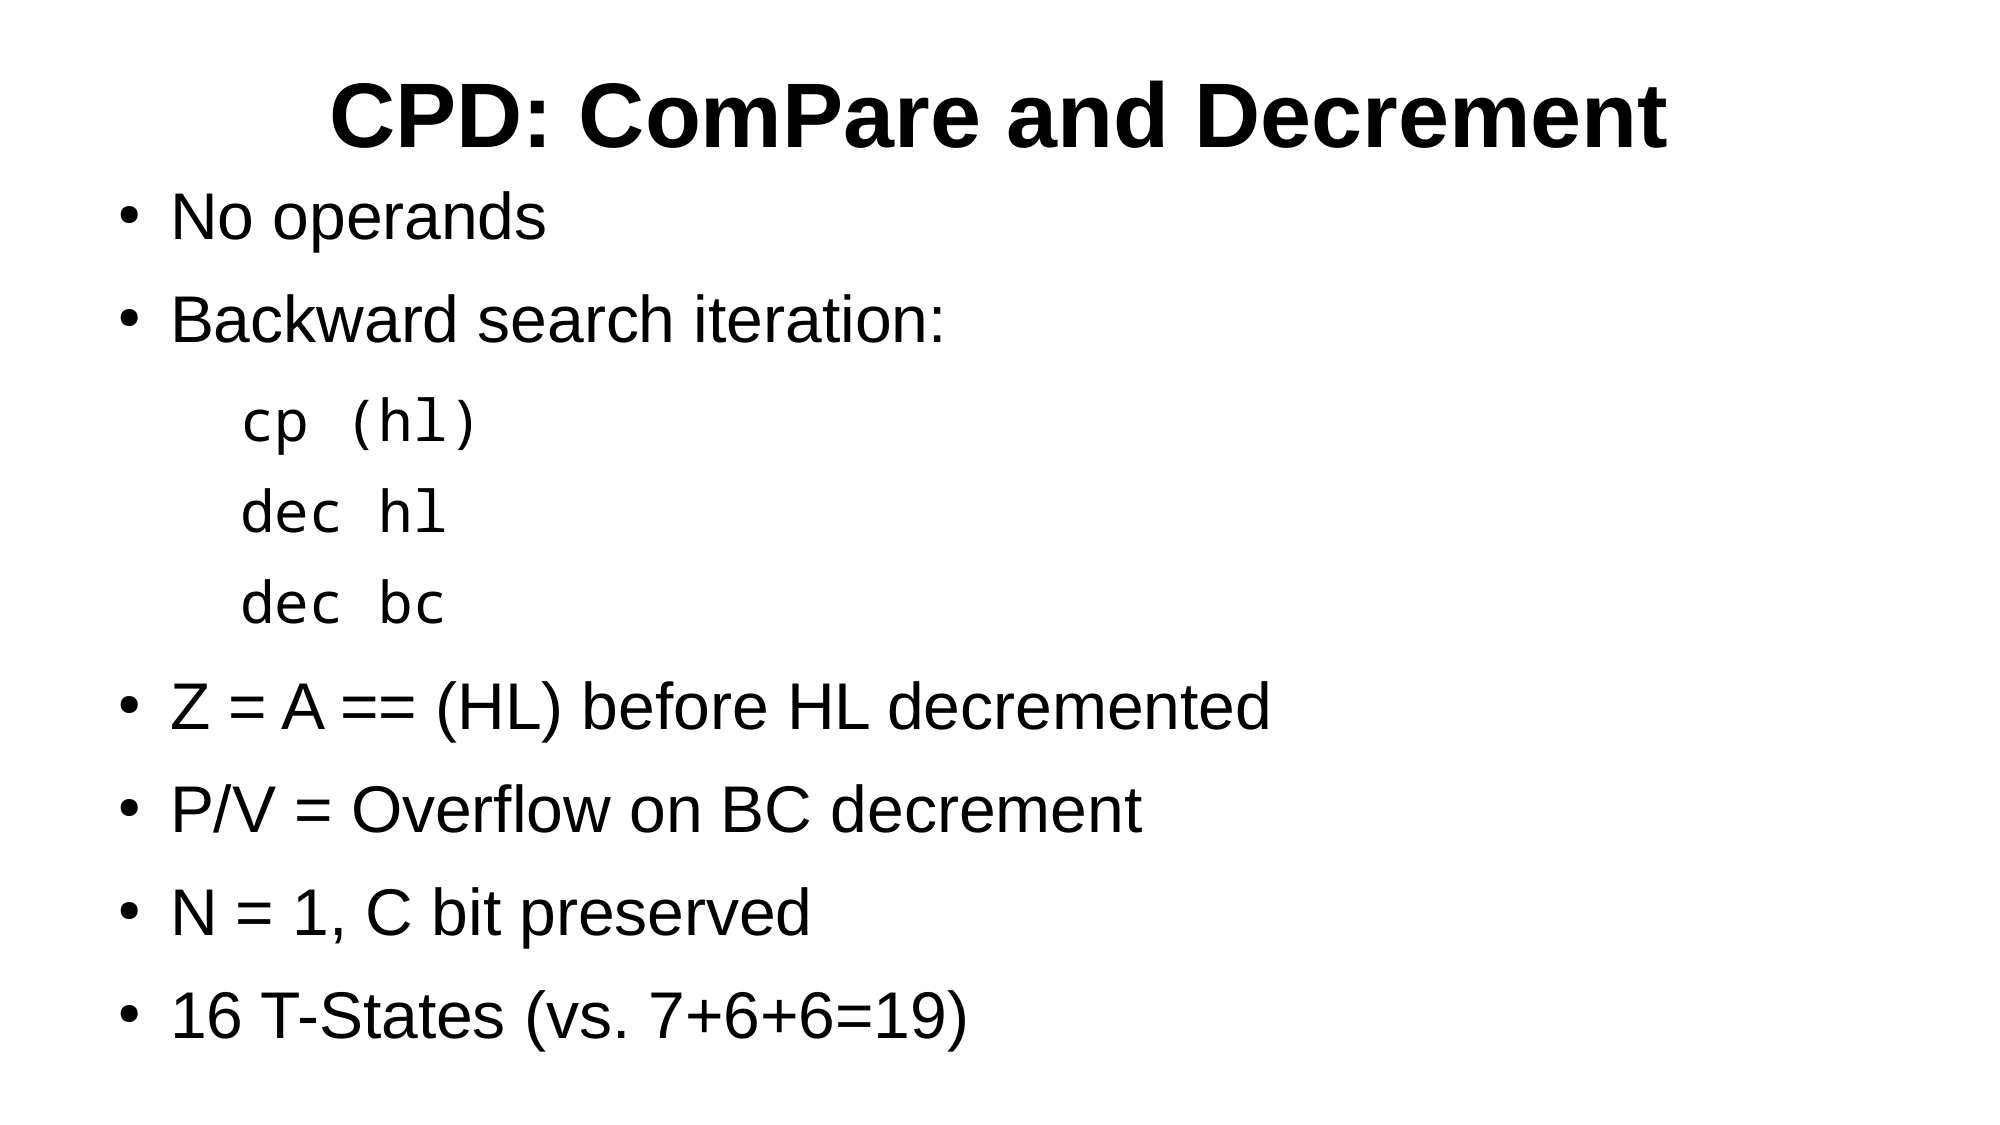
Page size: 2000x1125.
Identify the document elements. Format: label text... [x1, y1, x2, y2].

list No operands Backward search iteration: cp (hl) dec hl dec bc Z = A == (HL) before HL decremented P/V = Overflow on BC decrement N = 1, C bit preserved 16 T-States (vs. 7+6+6=19) [99, 179, 1336, 1060]
title CPD: ComPare and Decrement [137, 6, 1862, 225]
